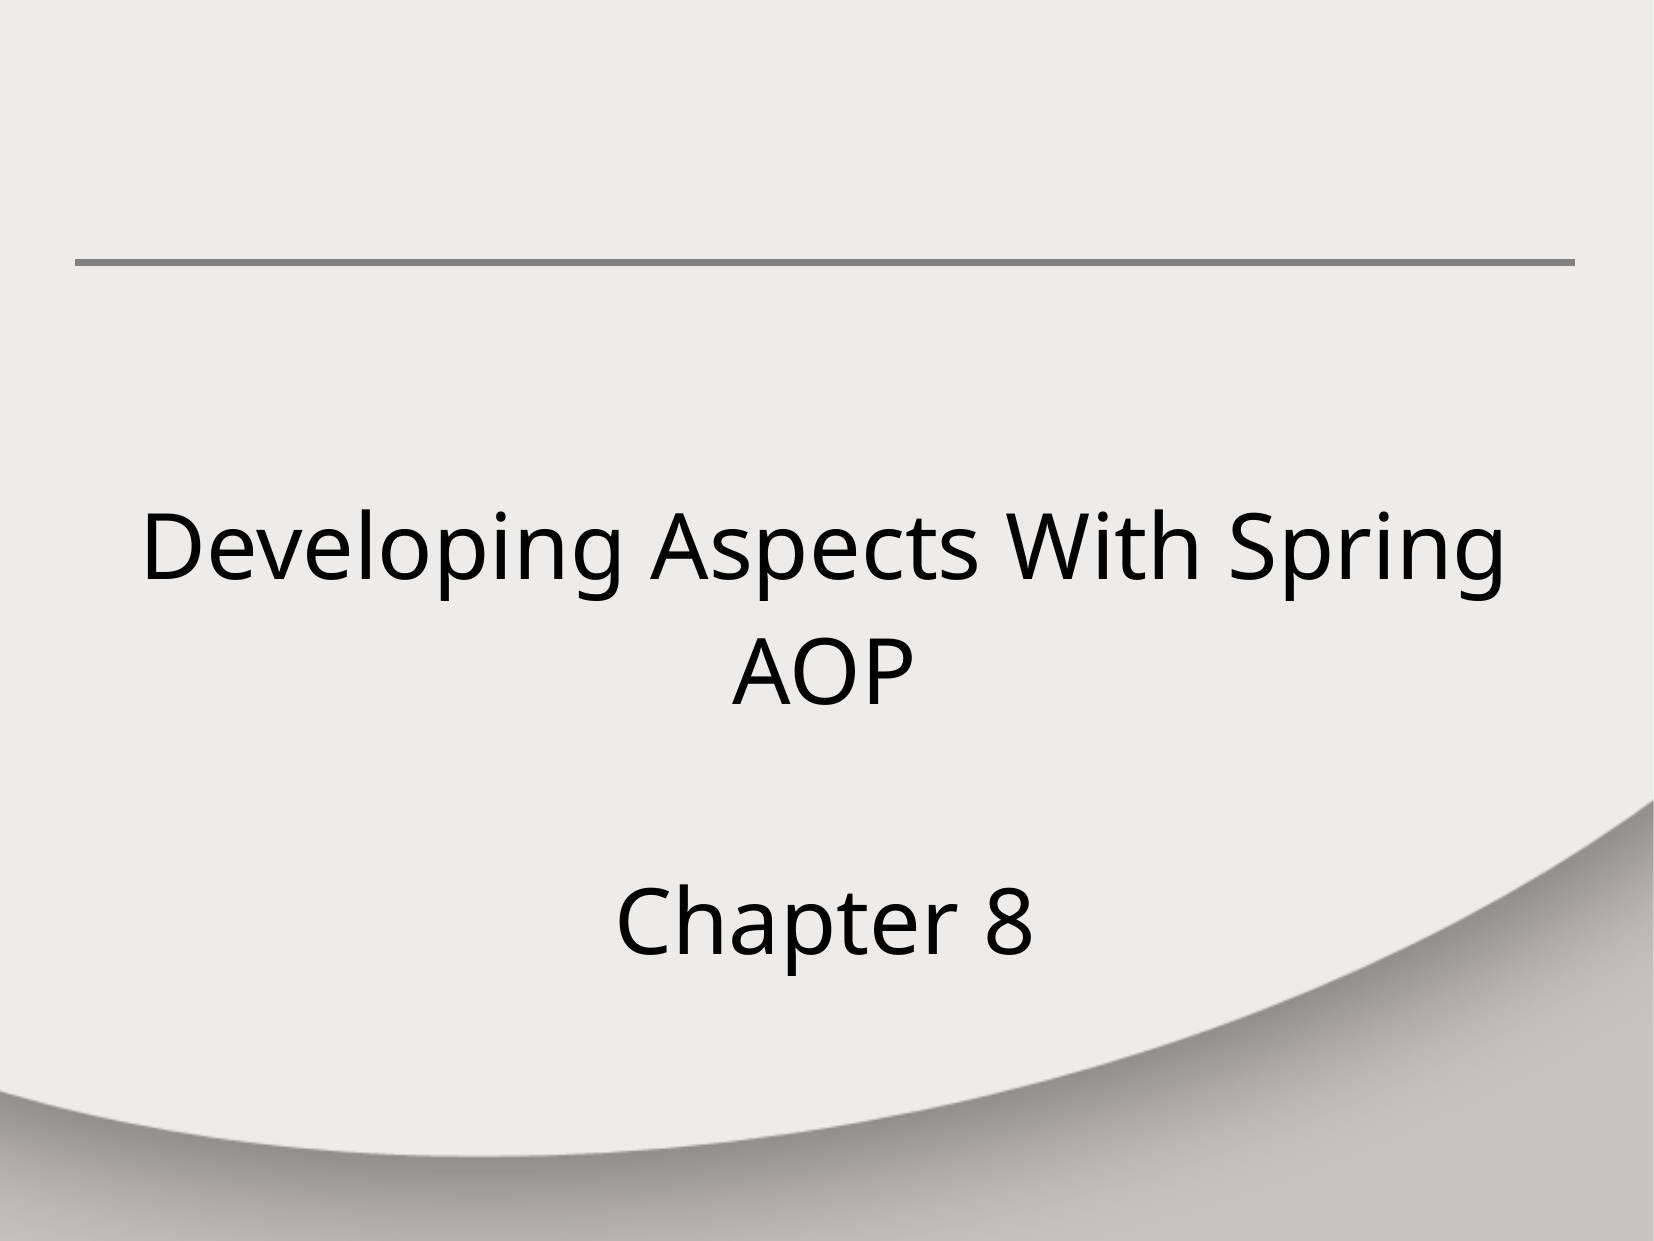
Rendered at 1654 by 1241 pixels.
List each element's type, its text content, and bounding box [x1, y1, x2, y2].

picture [0, 0, 1654, 1241]
text_box Developing Aspects With Spring AOP Chapter 8 [75, 300, 1576, 1163]
